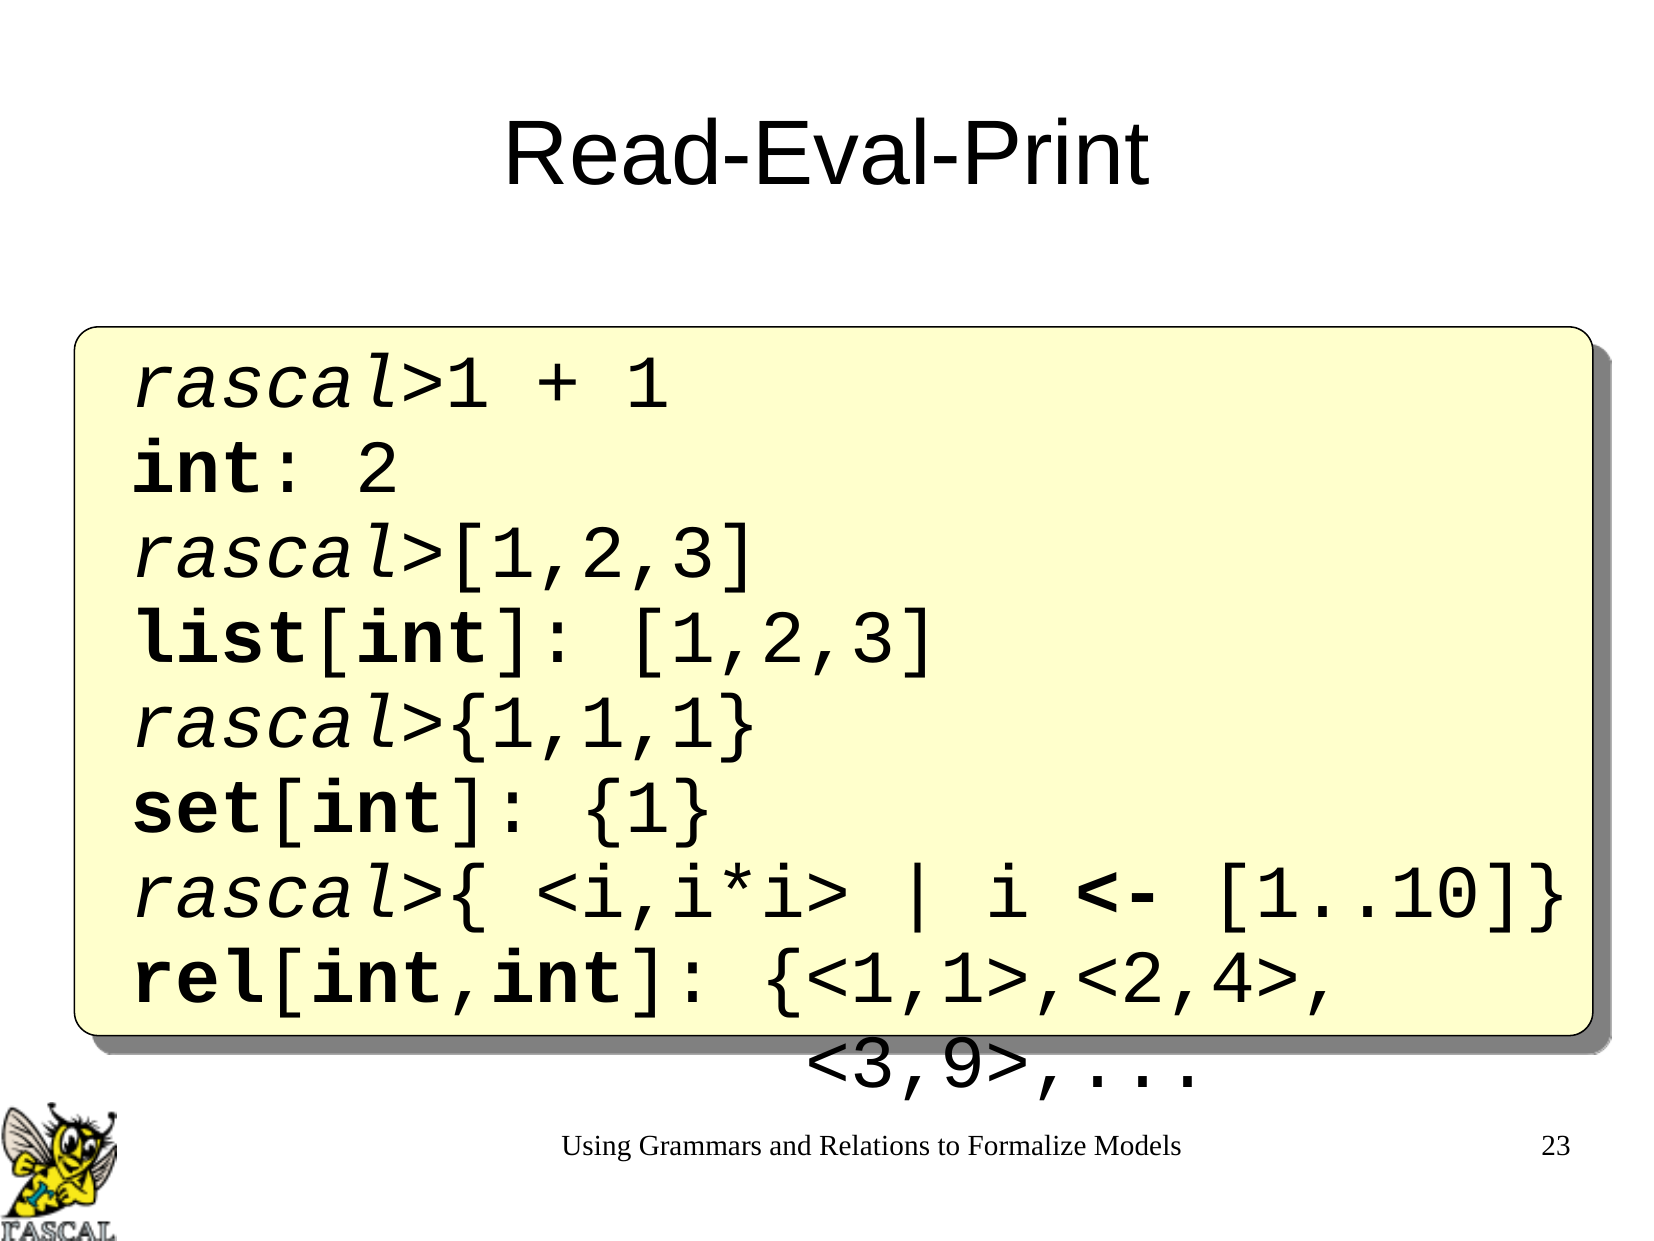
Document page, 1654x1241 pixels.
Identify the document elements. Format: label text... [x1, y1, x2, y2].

title Read-Eval-Print [82, 56, 1571, 250]
picture [0, 1102, 117, 1241]
text_box [74, 326, 1589, 1036]
text_box rascal>1 + 1 int: 2 rascal>[1,2,3] list[int]: [1,2,3] rascal>{1,1,1} set[int]: {1} rascal>{ <i,i*i> | i <- [1..10]} rel[int,int]: {<1,1>,<2,4>, <3,9>,... [115, 337, 1654, 1205]
